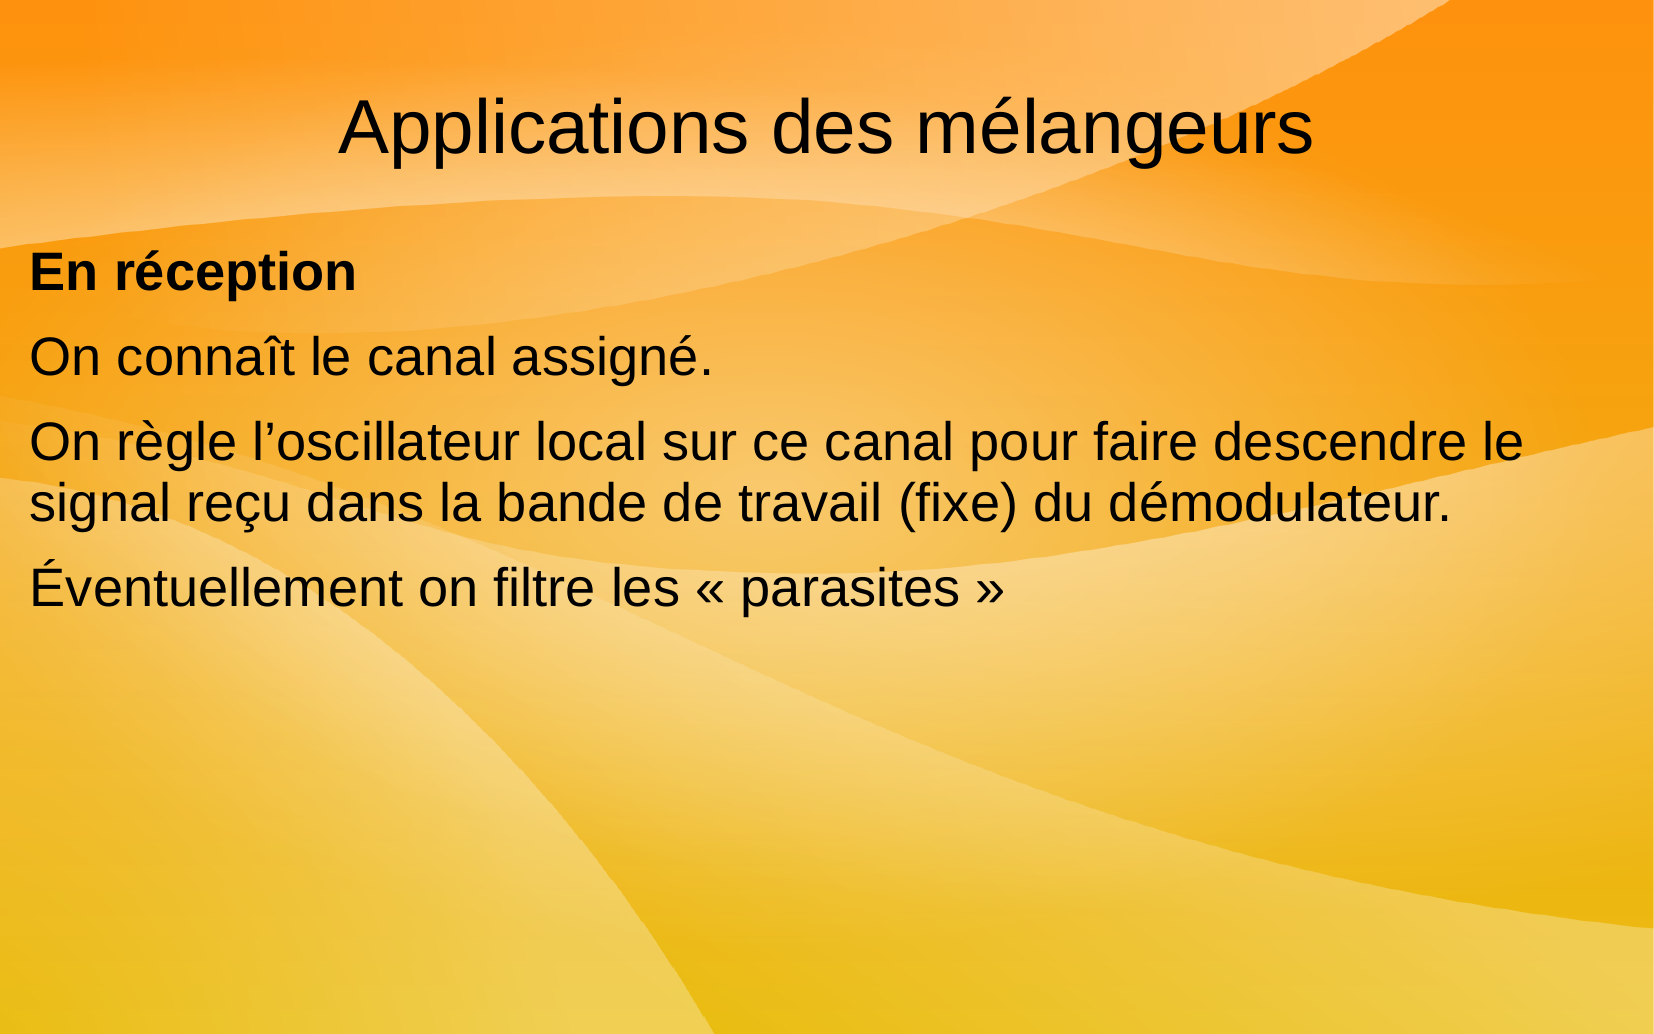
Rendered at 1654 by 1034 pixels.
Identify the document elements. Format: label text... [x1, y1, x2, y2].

title Applications des mélangeurs [82, 41, 1571, 214]
picture [0, 0, 1654, 1034]
list En réception On connaît le canal assigné. On règle l’oscillateur local sur ce canal pour faire descendre le signal reçu dans la bande de travail (fixe) du démodulateur. Éventuellement on filtre les « parasites » [29, 241, 1571, 1034]
